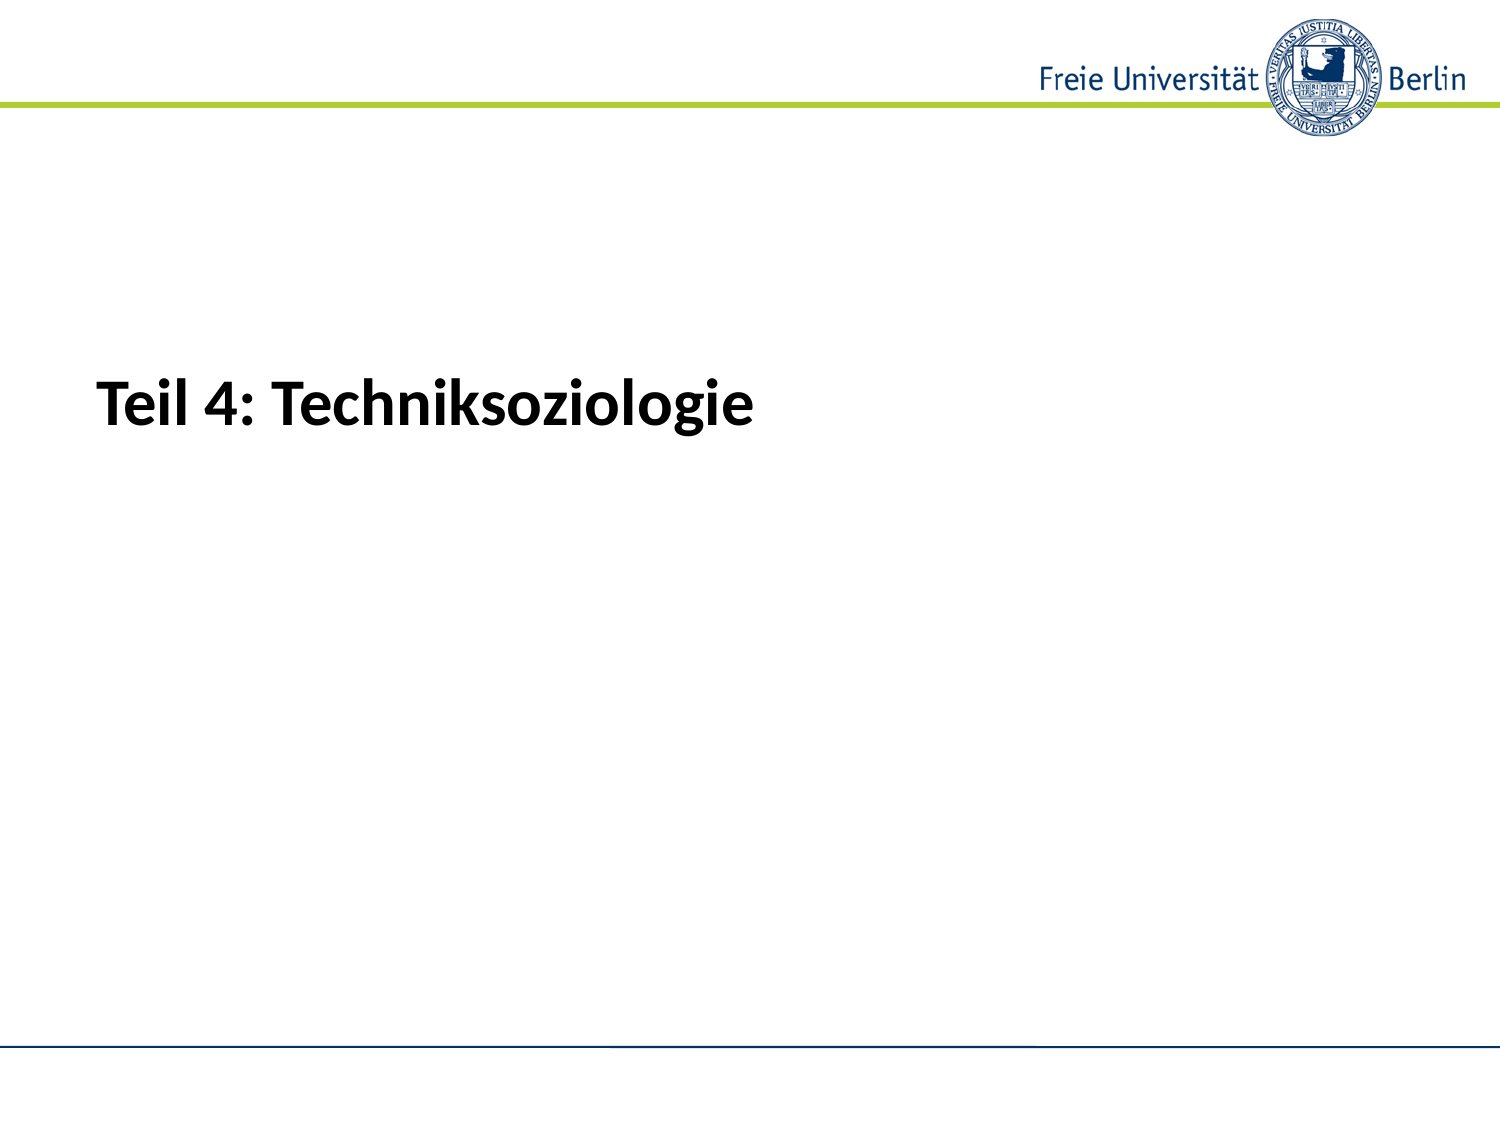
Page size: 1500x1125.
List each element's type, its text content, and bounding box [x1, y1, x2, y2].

title Teil 4: Techniksoziologie [96, 250, 1277, 546]
picture [1033, 19, 1470, 137]
